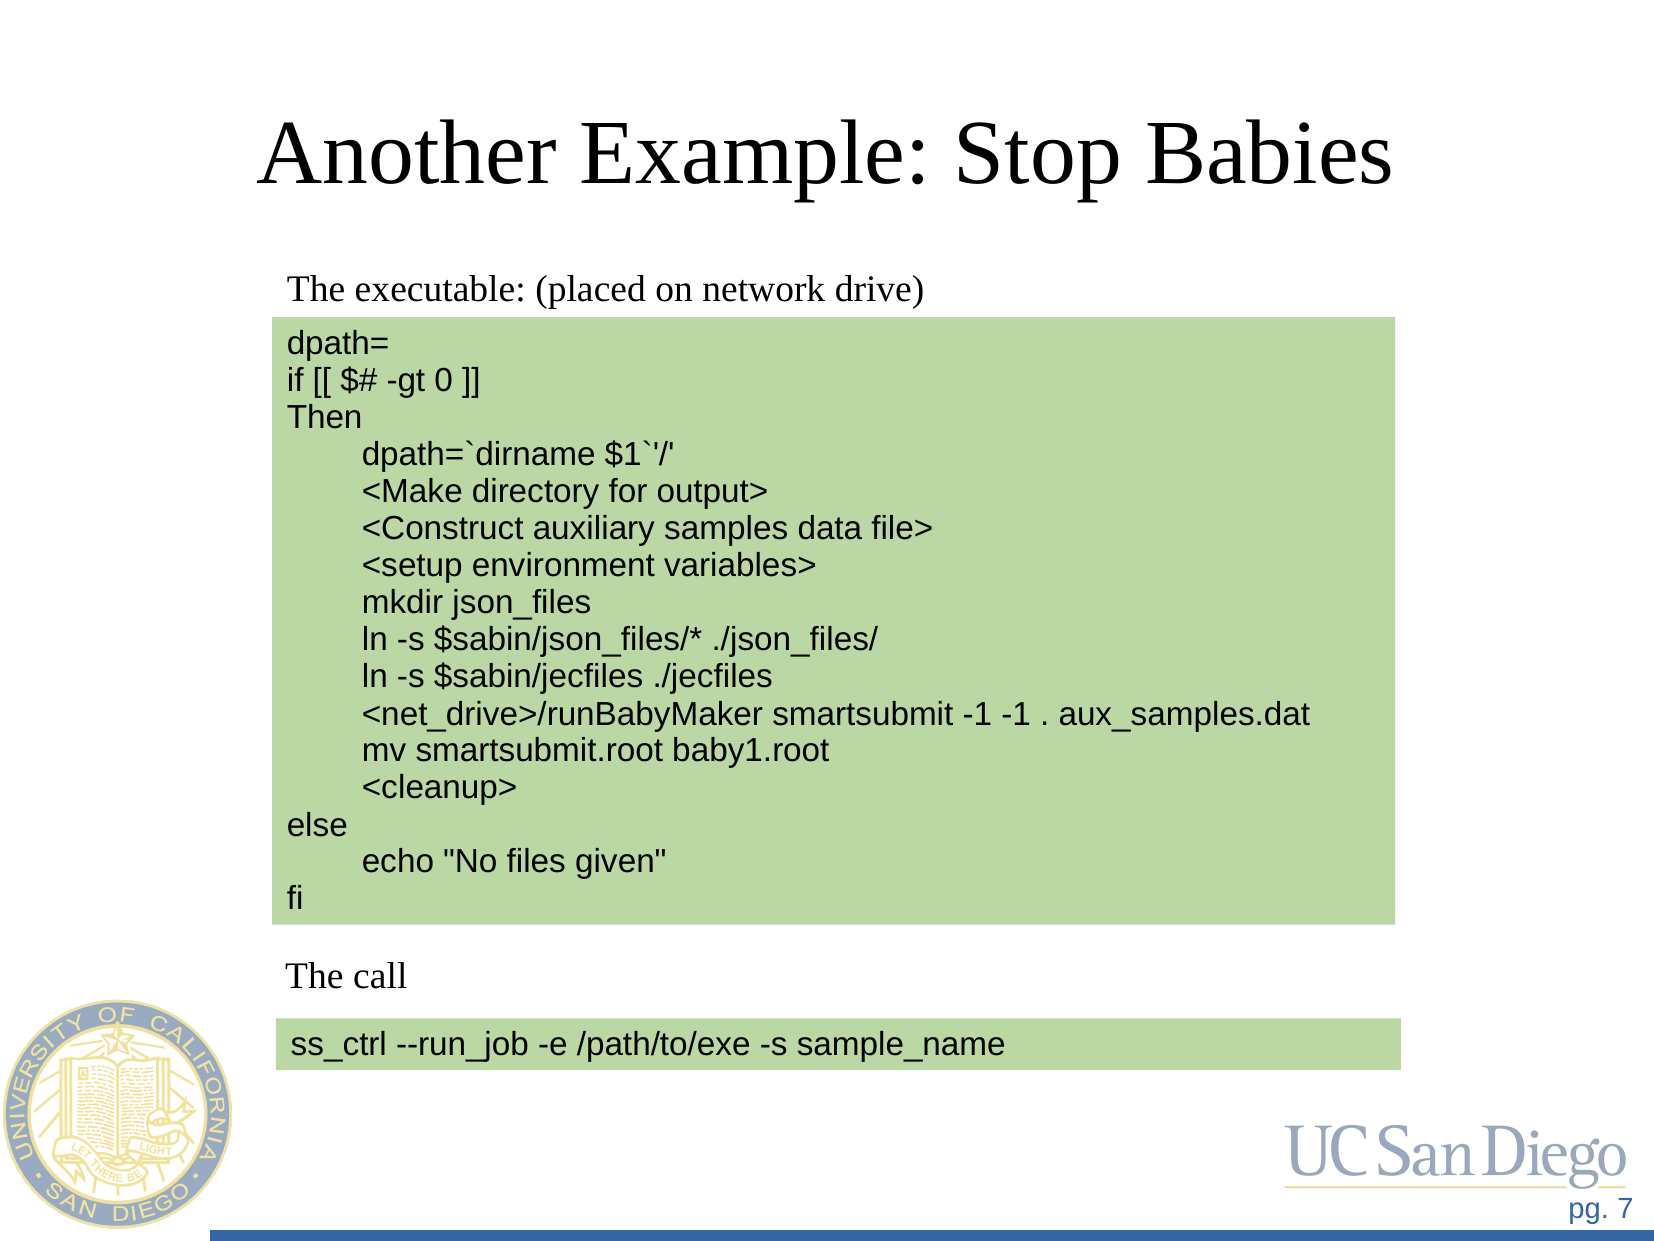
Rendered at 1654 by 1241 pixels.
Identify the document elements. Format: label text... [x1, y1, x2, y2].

text_box dpath= if [[ $# -gt 0 ]] Then dpath=`dirname $1`'/' <Make directory for output> <Construct auxiliary samples data file> <setup environment variables> mkdir json_files ln -s $sabin/json_files/* ./json_files/ ln -s $sabin/jecfiles ./jecfiles <net_drive>/runBabyMaker smartsubmit -1 -1 . aux_samples.dat mv smartsubmit.root baby1.root <cleanup> else echo "No files given" fi [272, 317, 1396, 925]
text_box The executable: (placed on network drive) [272, 260, 954, 318]
title Another Example: Stop Babies [82, 49, 1571, 257]
text_box ss_ctrl --run_job -e /path/to/exe -s sample_name [275, 1018, 1401, 1071]
text_box The call [270, 947, 423, 1005]
